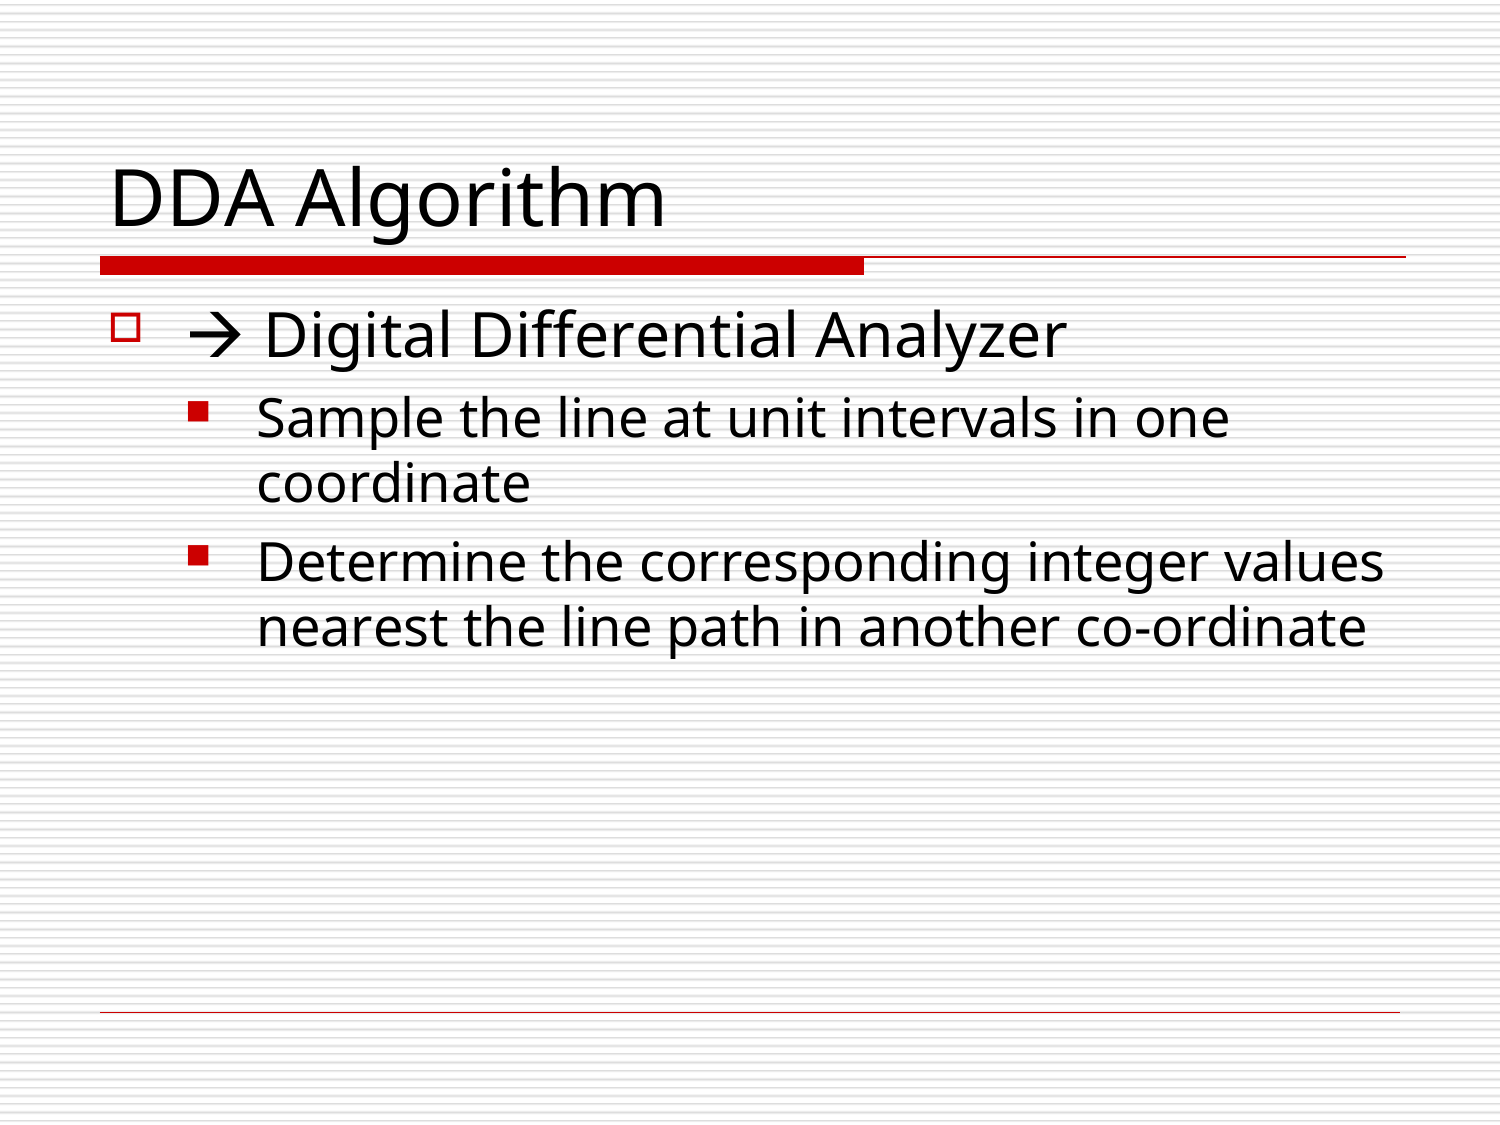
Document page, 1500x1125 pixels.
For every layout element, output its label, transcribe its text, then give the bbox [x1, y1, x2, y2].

picture [0, 0, 1500, 1125]
list  Digital Differential Analyzer Sample the line at unit intervals in one coordinate Determine the corresponding integer values nearest the line path in another co-ordinate [92, 287, 1406, 988]
title DDA Algorithm [94, 50, 1407, 250]
